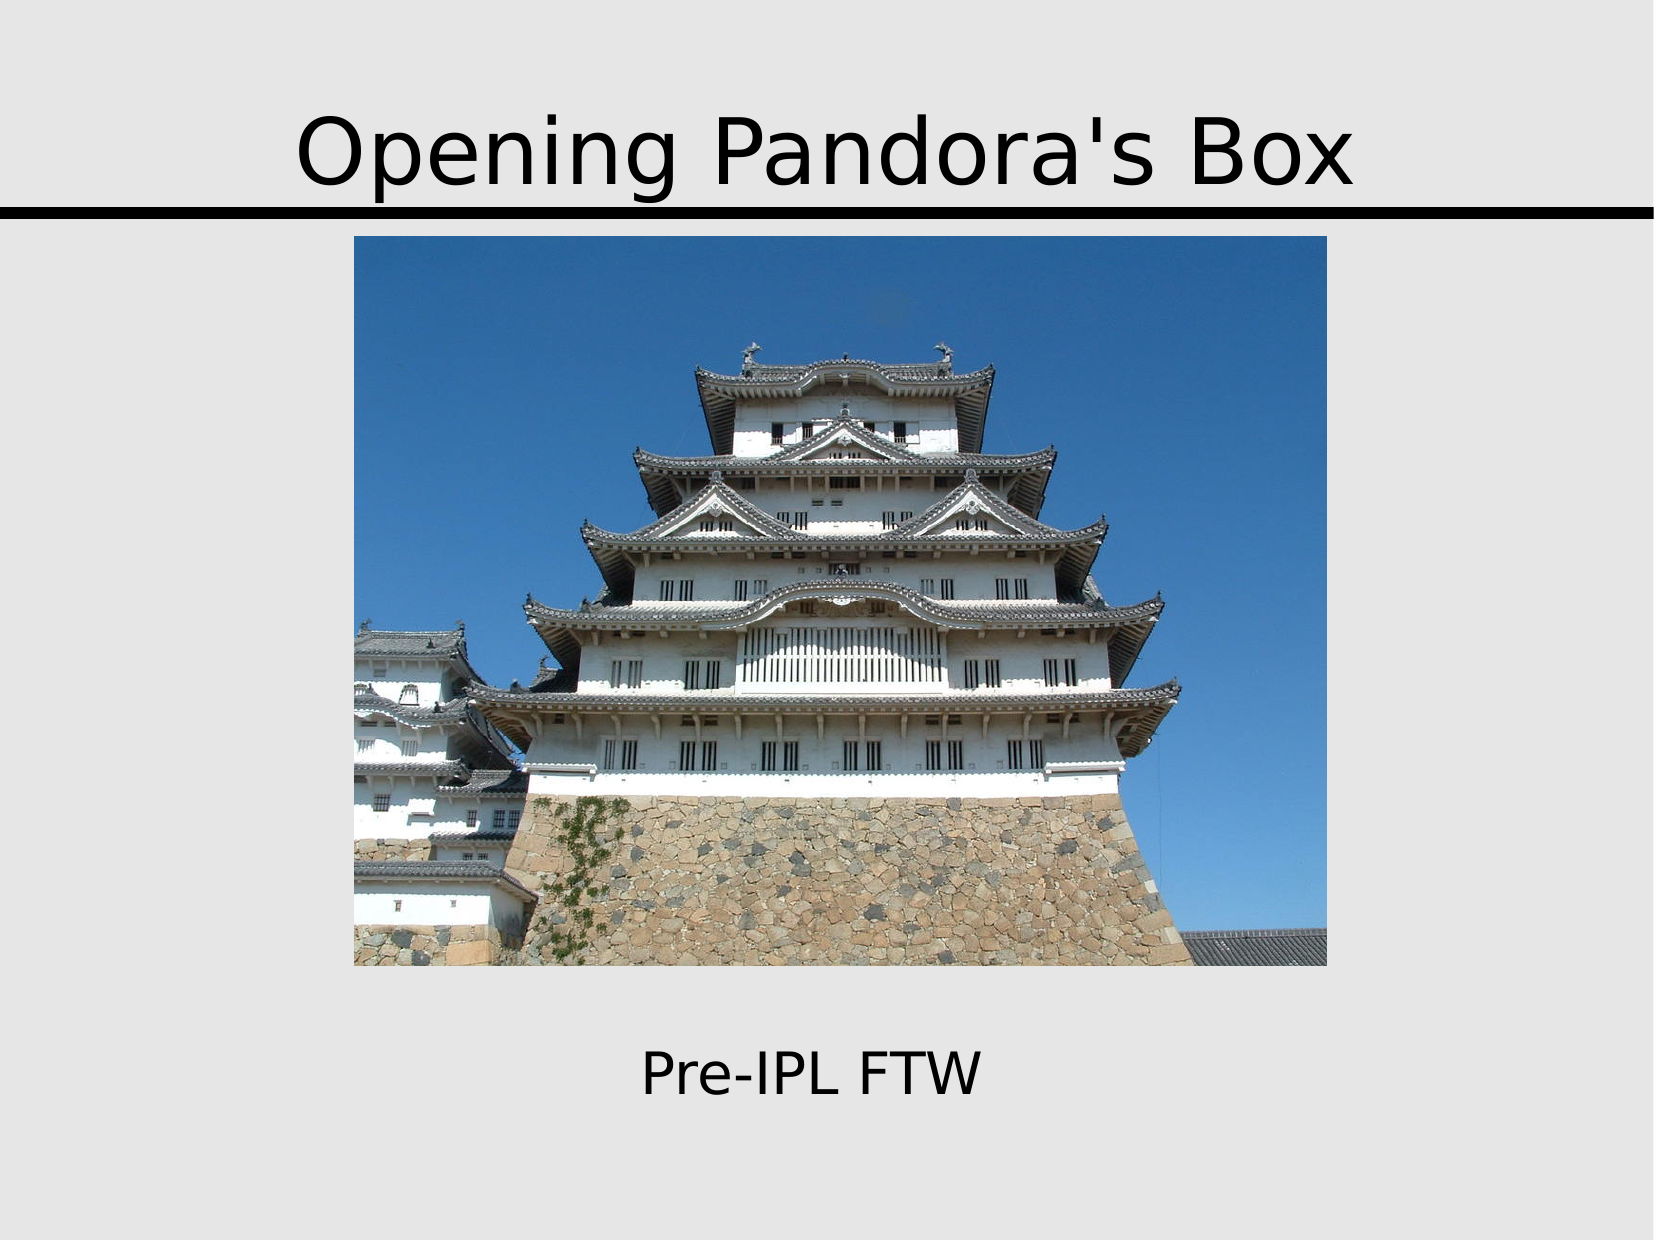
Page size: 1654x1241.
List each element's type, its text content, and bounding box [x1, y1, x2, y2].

title Opening Pandora's Box [82, 49, 1571, 257]
picture [354, 236, 1327, 966]
text_box Pre-IPL FTW [590, 1033, 999, 1117]
